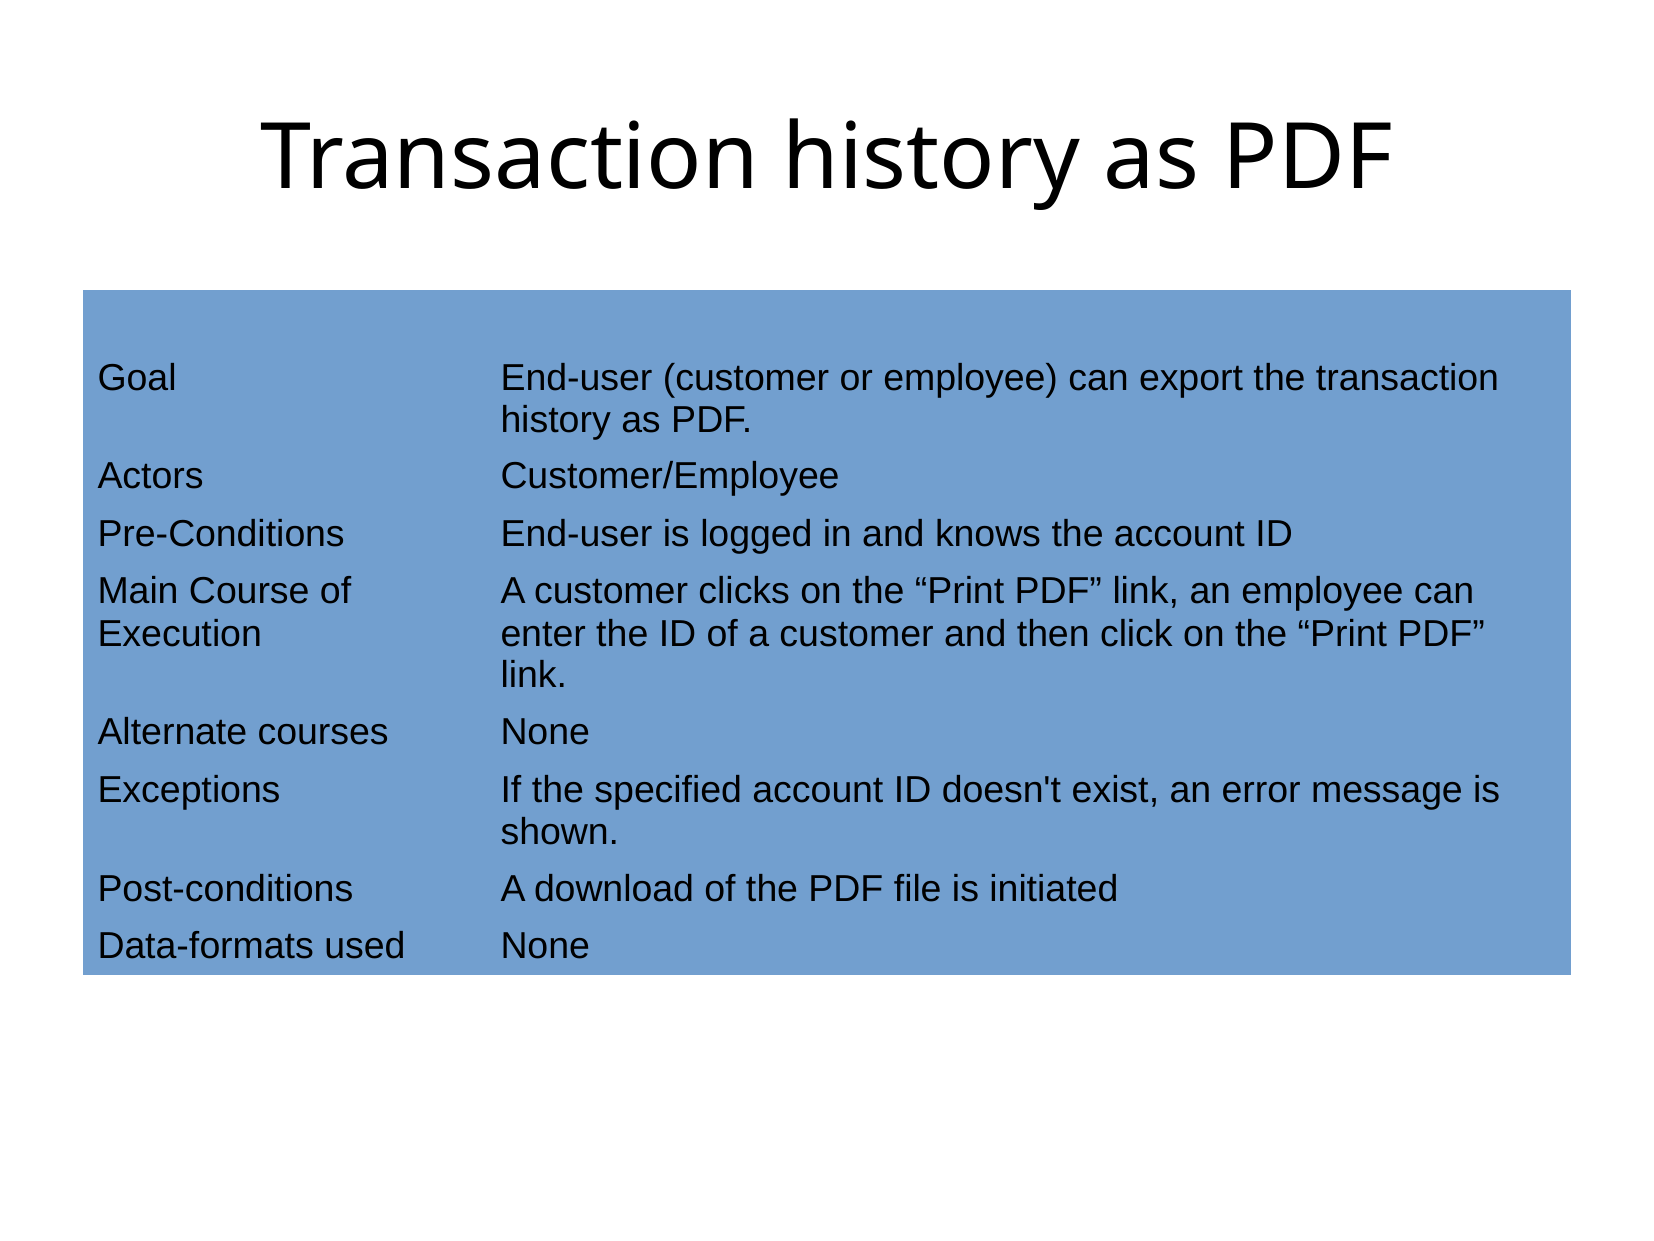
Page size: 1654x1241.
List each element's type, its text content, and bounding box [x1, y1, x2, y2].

table_cell Exceptions [83, 761, 486, 860]
table_header [486, 290, 1571, 349]
table_cell End-user (customer or employee) can export the transaction history as PDF. [486, 349, 1571, 448]
table_cell Customer/Employee [486, 448, 1571, 505]
table_cell A customer clicks on the “Print PDF” link, an employee can enter the ID of a customer and then click on the “Print PDF” link. [486, 563, 1571, 703]
table_cell Actors [83, 448, 486, 505]
table_cell None [486, 703, 1571, 761]
table_cell Goal [83, 349, 486, 448]
table_cell Alternate courses [83, 703, 486, 761]
table_cell None [486, 917, 1571, 975]
table_cell A download of the PDF file is initiated [486, 860, 1571, 917]
table_cell Post-conditions [83, 860, 486, 917]
table_cell End-user is logged in and knows the account ID [486, 505, 1571, 563]
table_cell Main Course of Execution [83, 563, 486, 703]
title Transaction history as PDF [82, 49, 1571, 257]
table_cell Data-formats used [83, 917, 486, 975]
table_cell Pre-Conditions [83, 505, 486, 563]
table_header [83, 290, 486, 349]
table_cell If the specified account ID doesn't exist, an error message is shown. [486, 761, 1571, 860]
